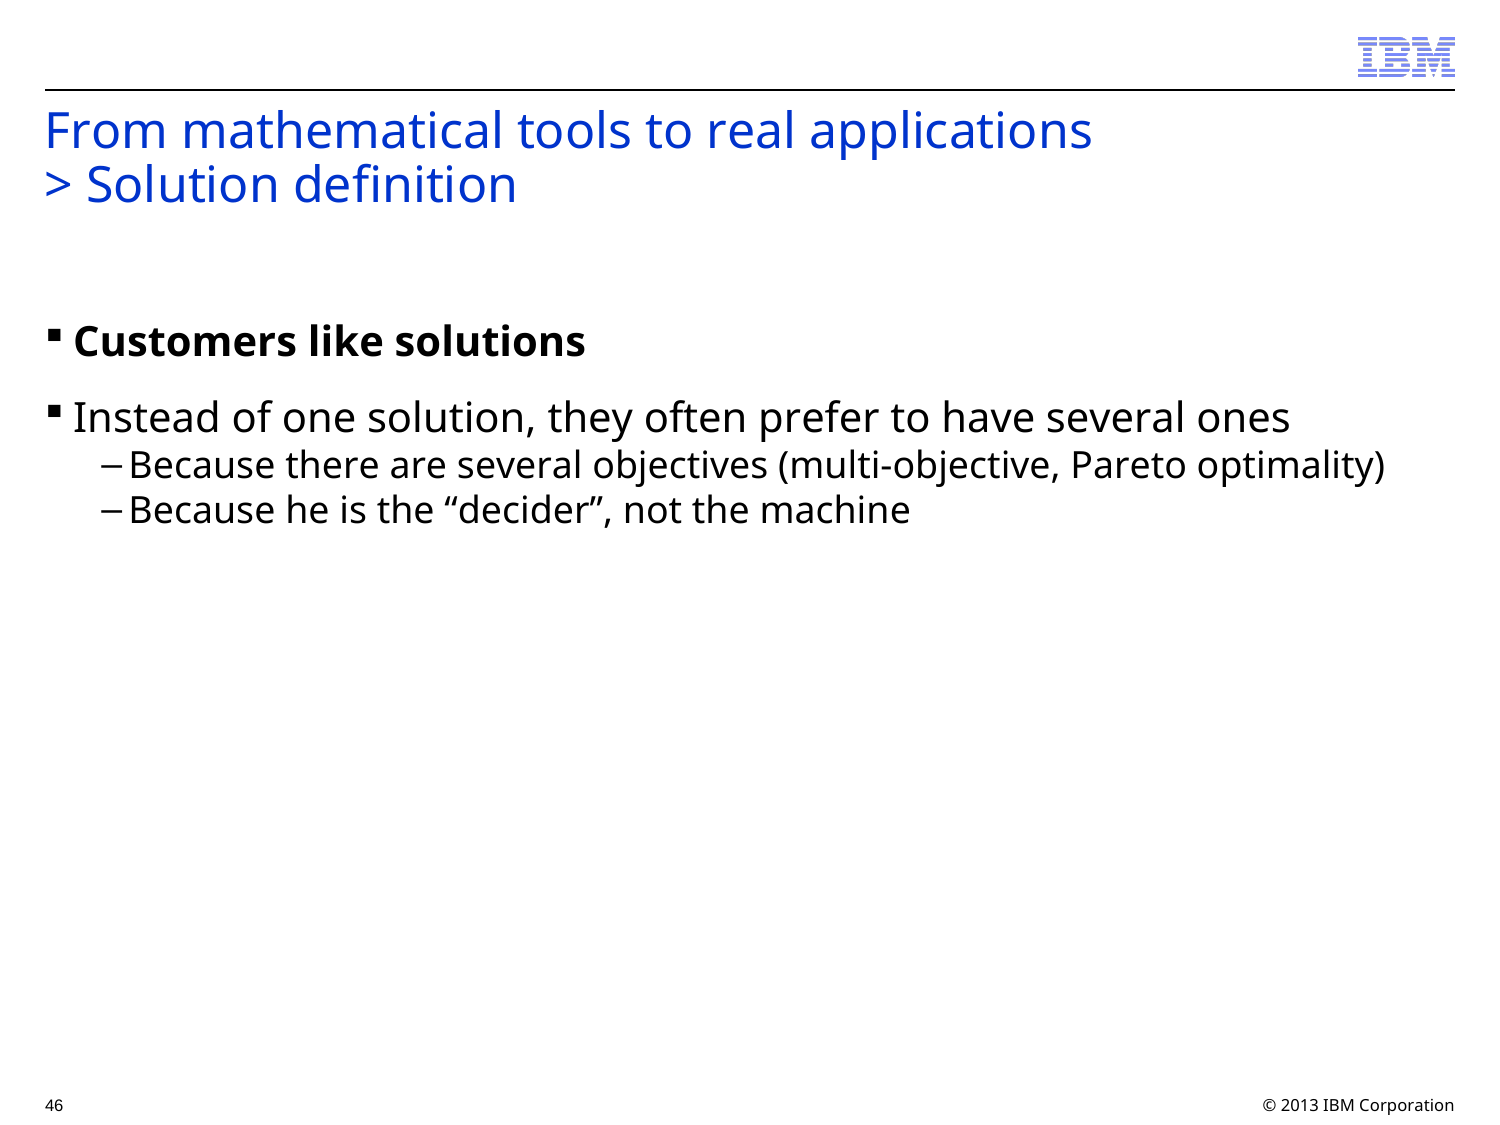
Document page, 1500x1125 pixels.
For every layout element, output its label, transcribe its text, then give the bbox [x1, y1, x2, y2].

title From mathematical tools to real applications > Solution definition [29, 97, 1455, 279]
list Customers like solutions Instead of one solution, they often prefer to have several ones Because there are several objectives (multi-objective, Pareto optimality) Because he is the “decider”, not the machine [29, 307, 1455, 1043]
picture [1358, 37, 1455, 77]
